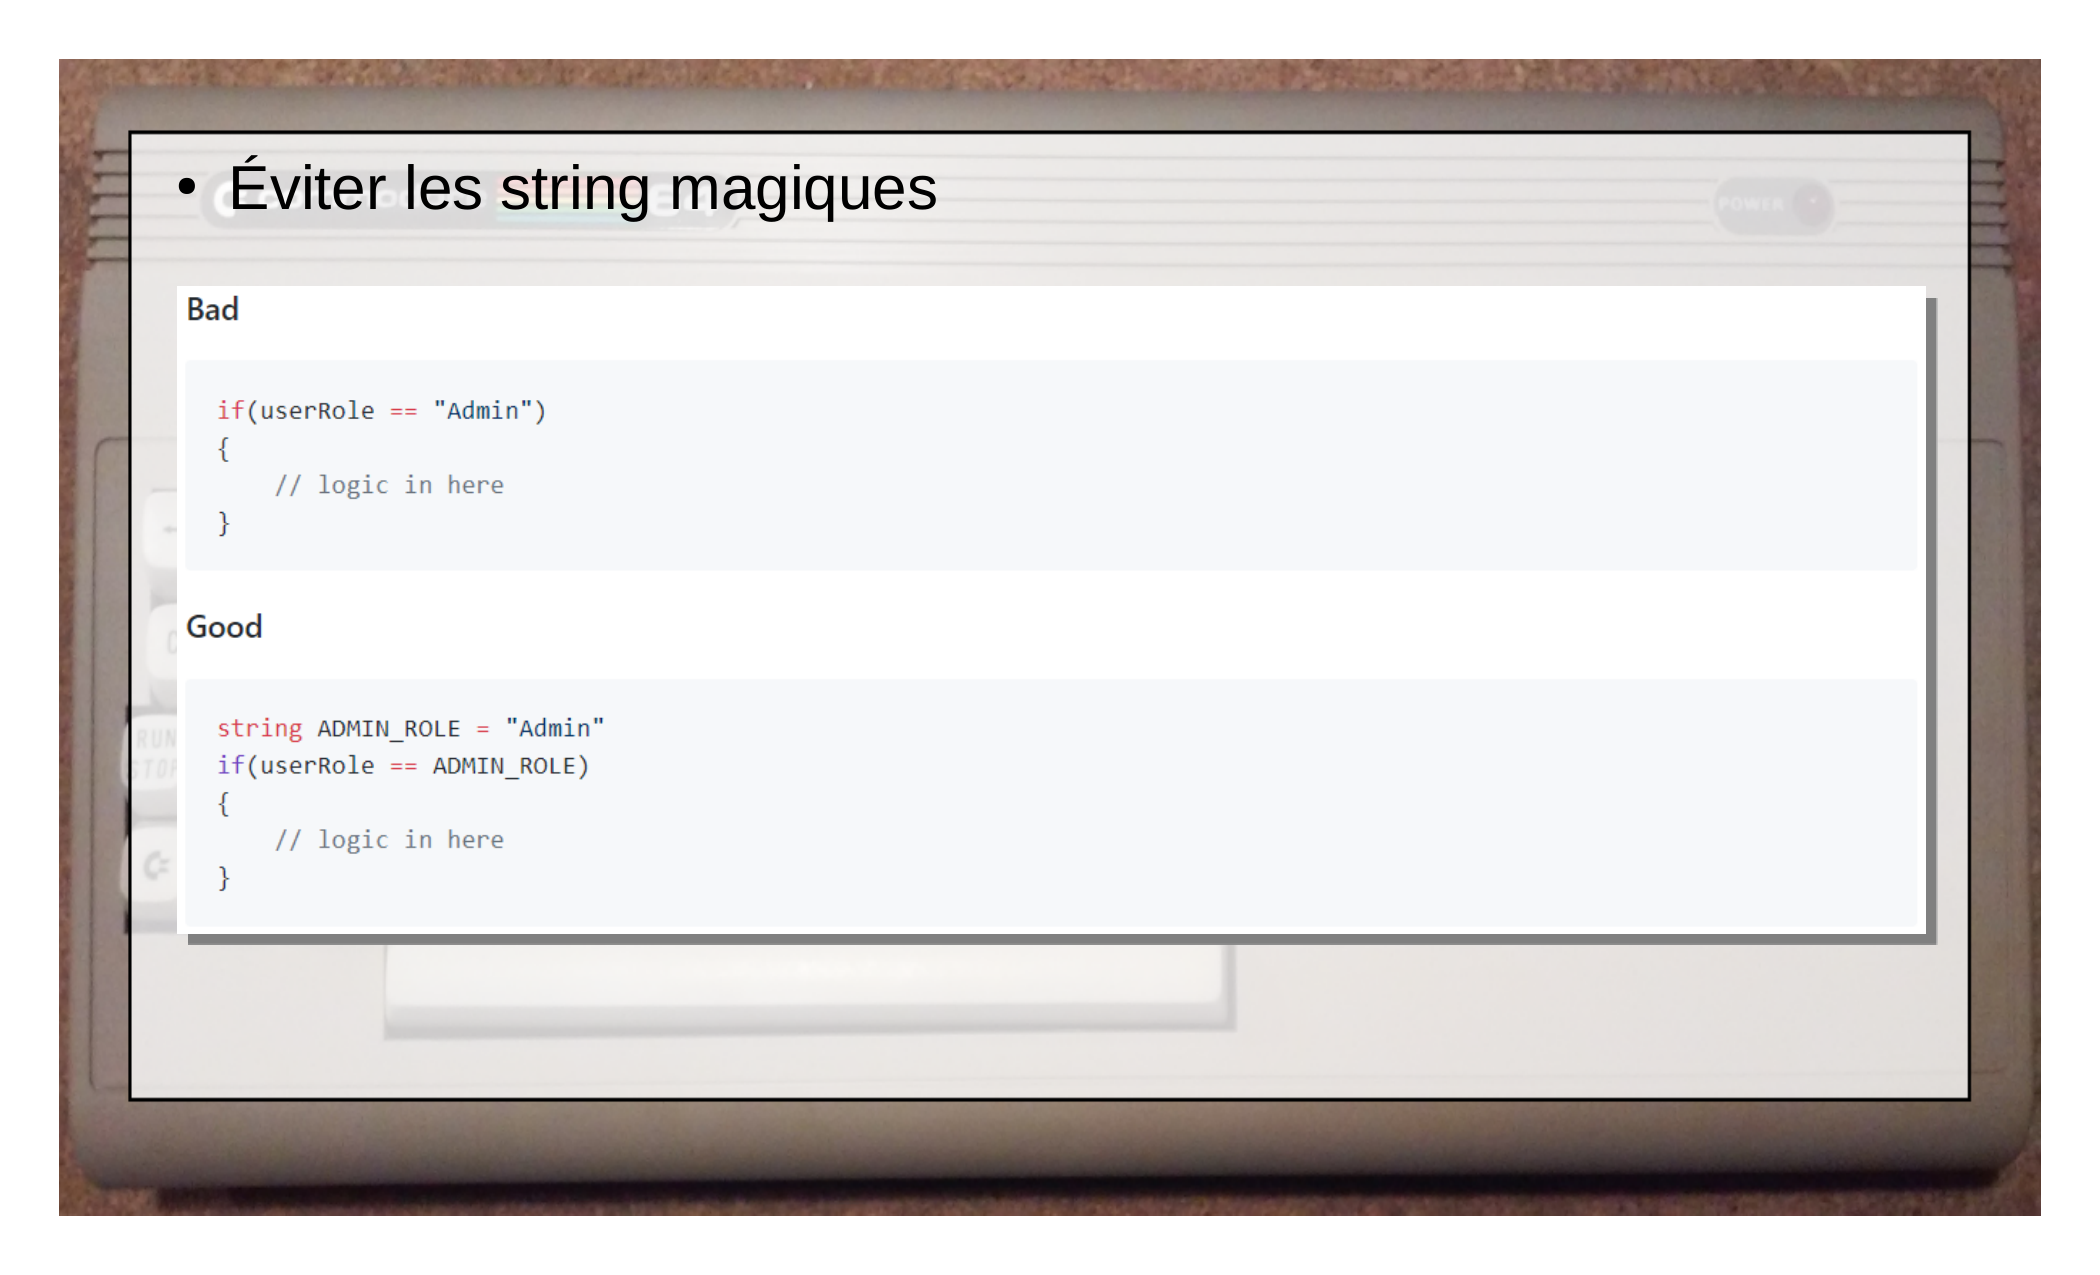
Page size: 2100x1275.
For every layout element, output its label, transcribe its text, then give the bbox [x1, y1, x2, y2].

list Éviter les string magiques [158, 153, 1942, 1094]
picture [59, 59, 2041, 1216]
